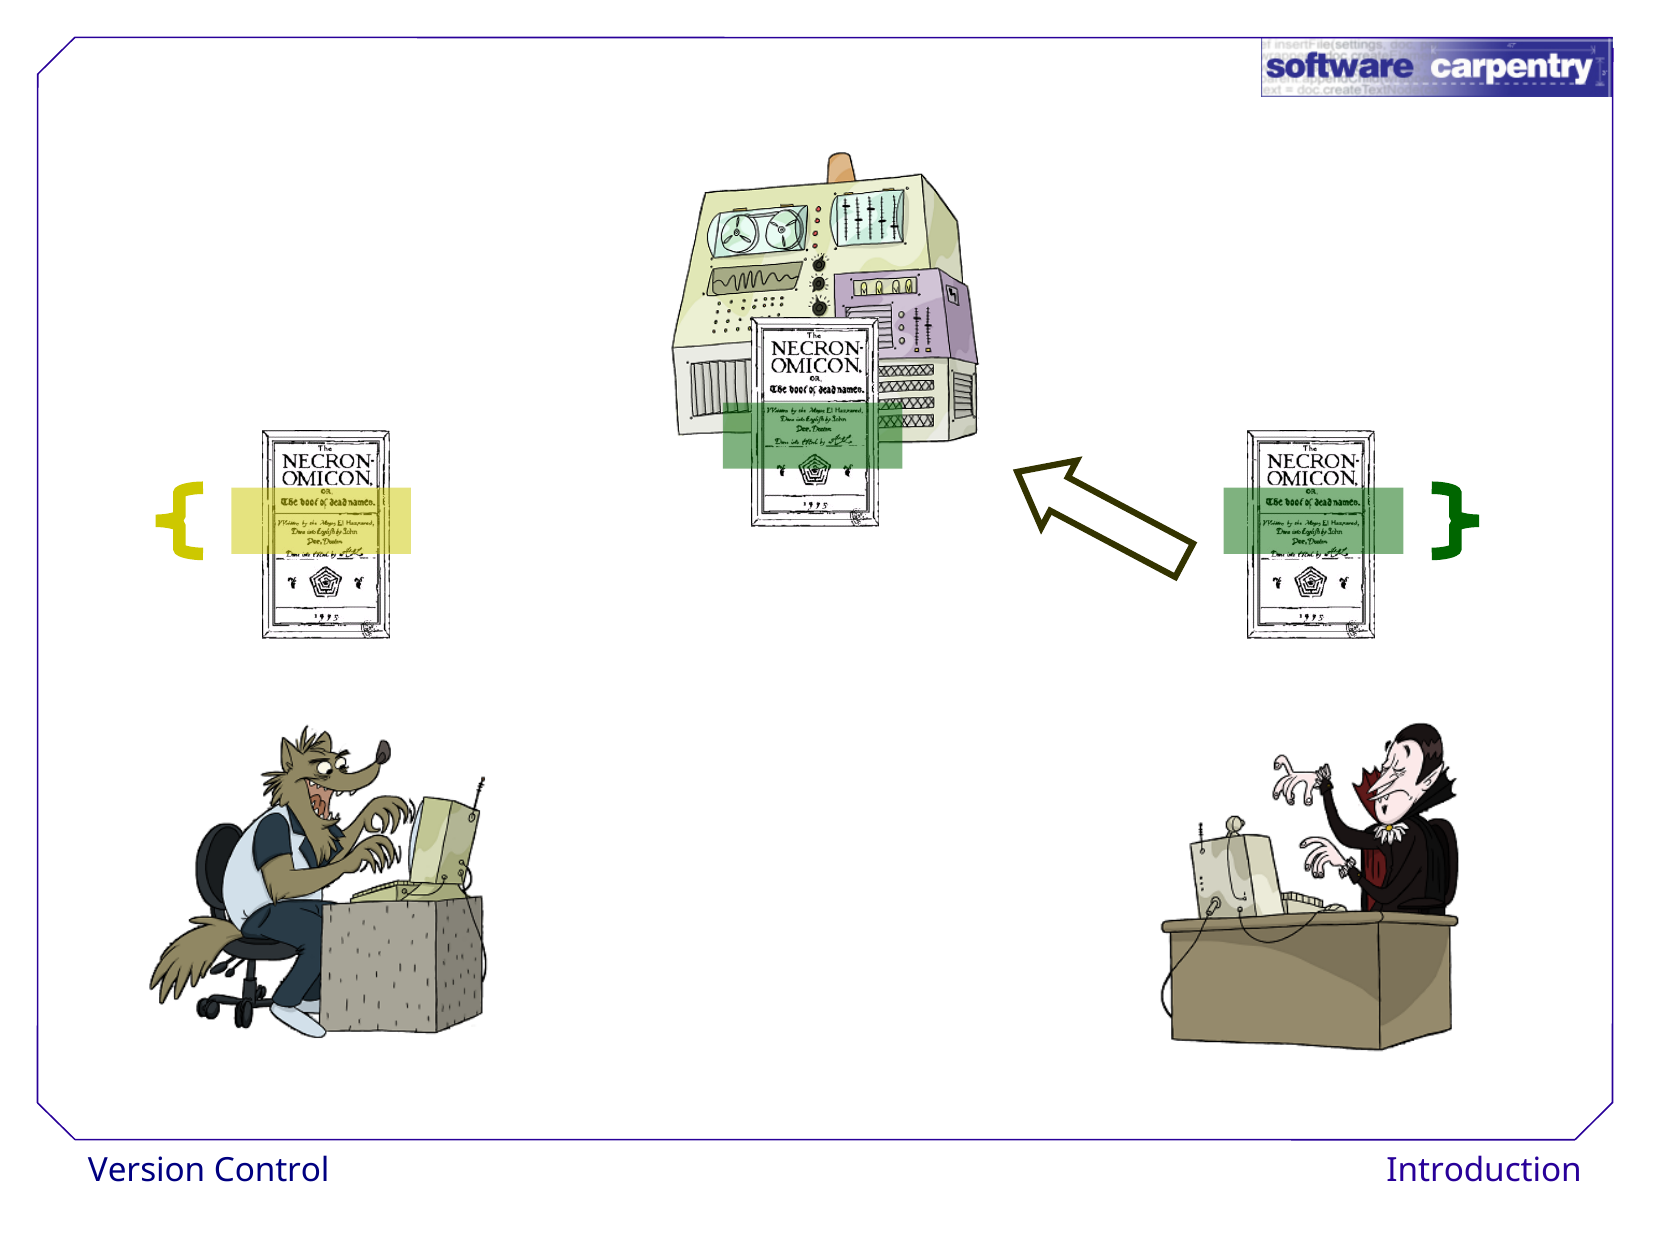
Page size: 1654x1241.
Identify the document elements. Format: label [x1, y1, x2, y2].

text_box [722, 402, 903, 469]
picture [1148, 695, 1474, 1067]
picture [751, 469, 879, 527]
picture [1247, 554, 1375, 640]
picture [262, 554, 390, 640]
picture [637, 119, 1020, 467]
picture [262, 430, 390, 487]
picture [1261, 39, 1613, 97]
picture [1247, 430, 1375, 487]
text_box [231, 487, 411, 554]
text_box [1223, 487, 1404, 554]
picture [137, 705, 516, 1069]
